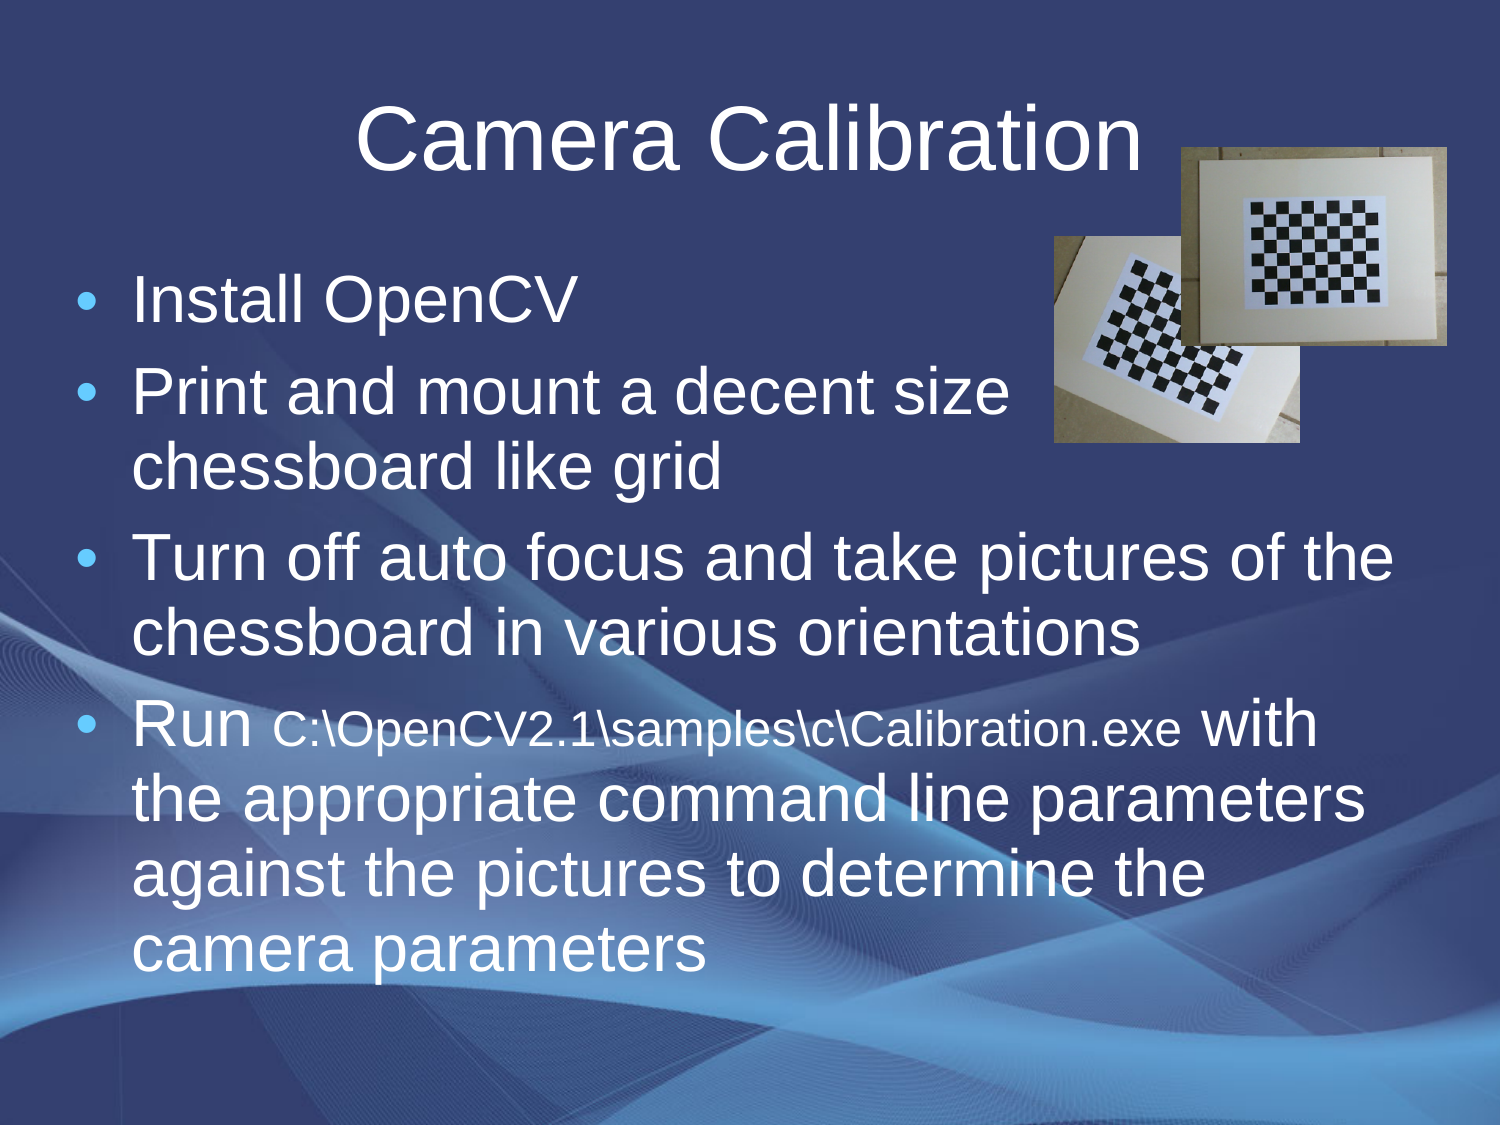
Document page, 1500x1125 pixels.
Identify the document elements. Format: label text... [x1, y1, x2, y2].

title Camera Calibration [75, 52, 1426, 226]
picture [0, 0, 1500, 1125]
list Install OpenCV Print and mount a decent size chessboard like grid Turn off auto focus and take pictures of the chessboard in various orientations Run C:\OpenCV2.1\samples\c\Calibration.exe with the appropriate command line parameters against the pictures to determine the camera parameters [75, 262, 1426, 986]
